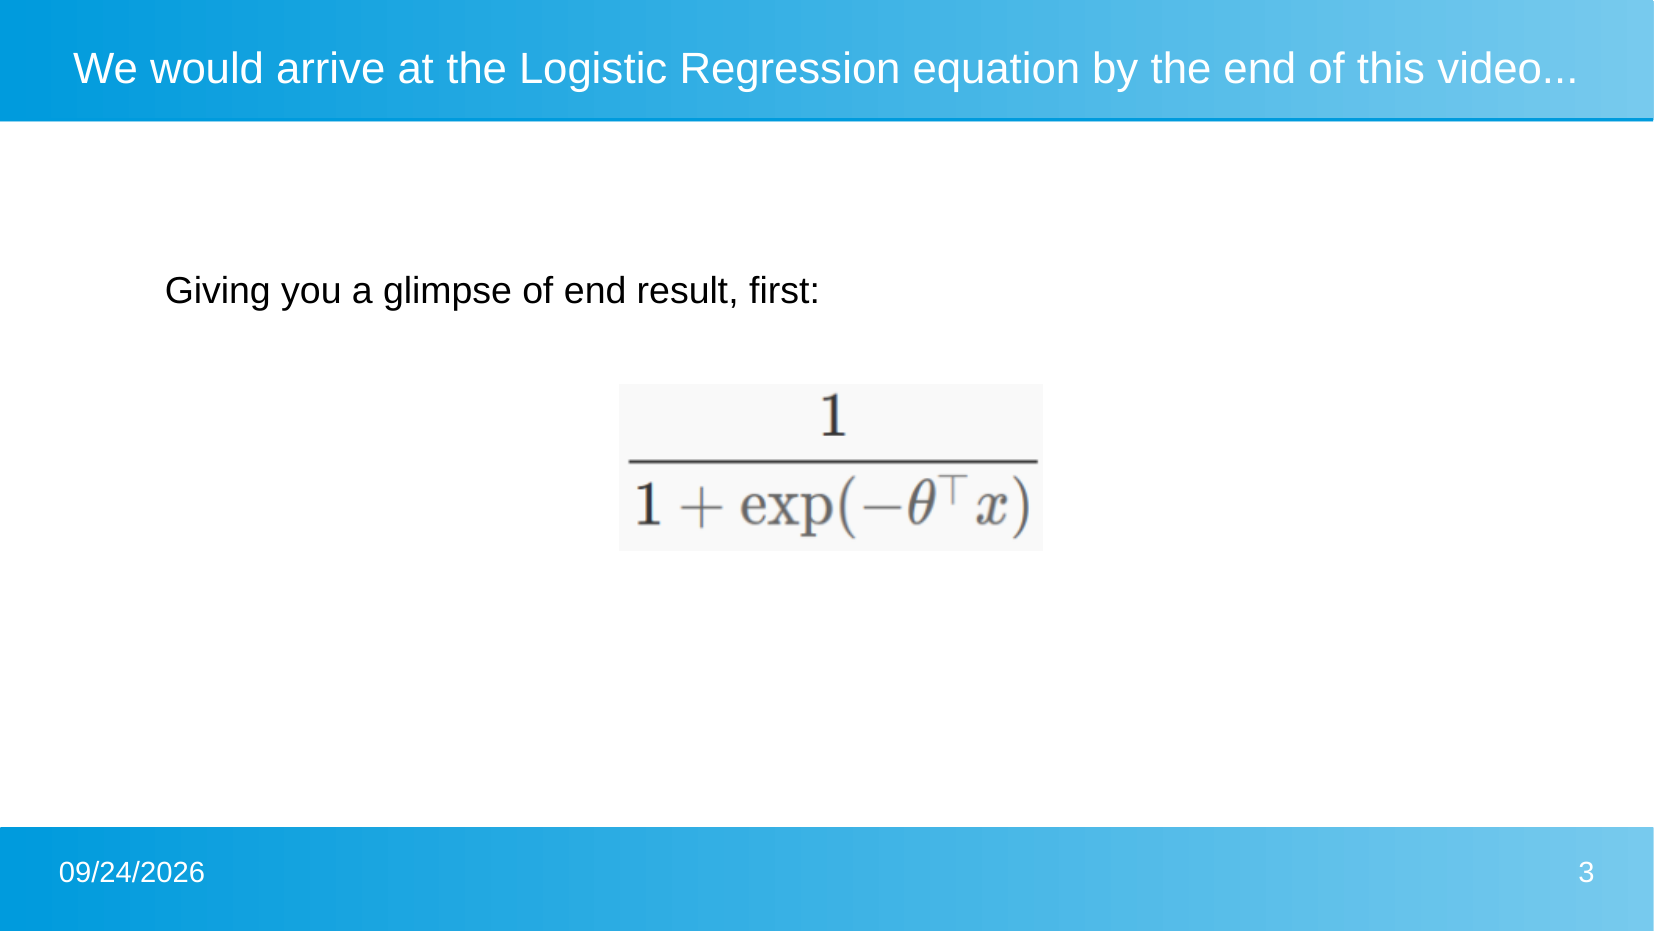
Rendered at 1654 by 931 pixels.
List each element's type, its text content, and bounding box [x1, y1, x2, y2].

title We would arrive at the Logistic Regression equation by the end of this video... [59, 29, 1595, 108]
picture [619, 384, 1043, 551]
text_box Giving you a glimpse of end result, first: [150, 262, 1013, 376]
